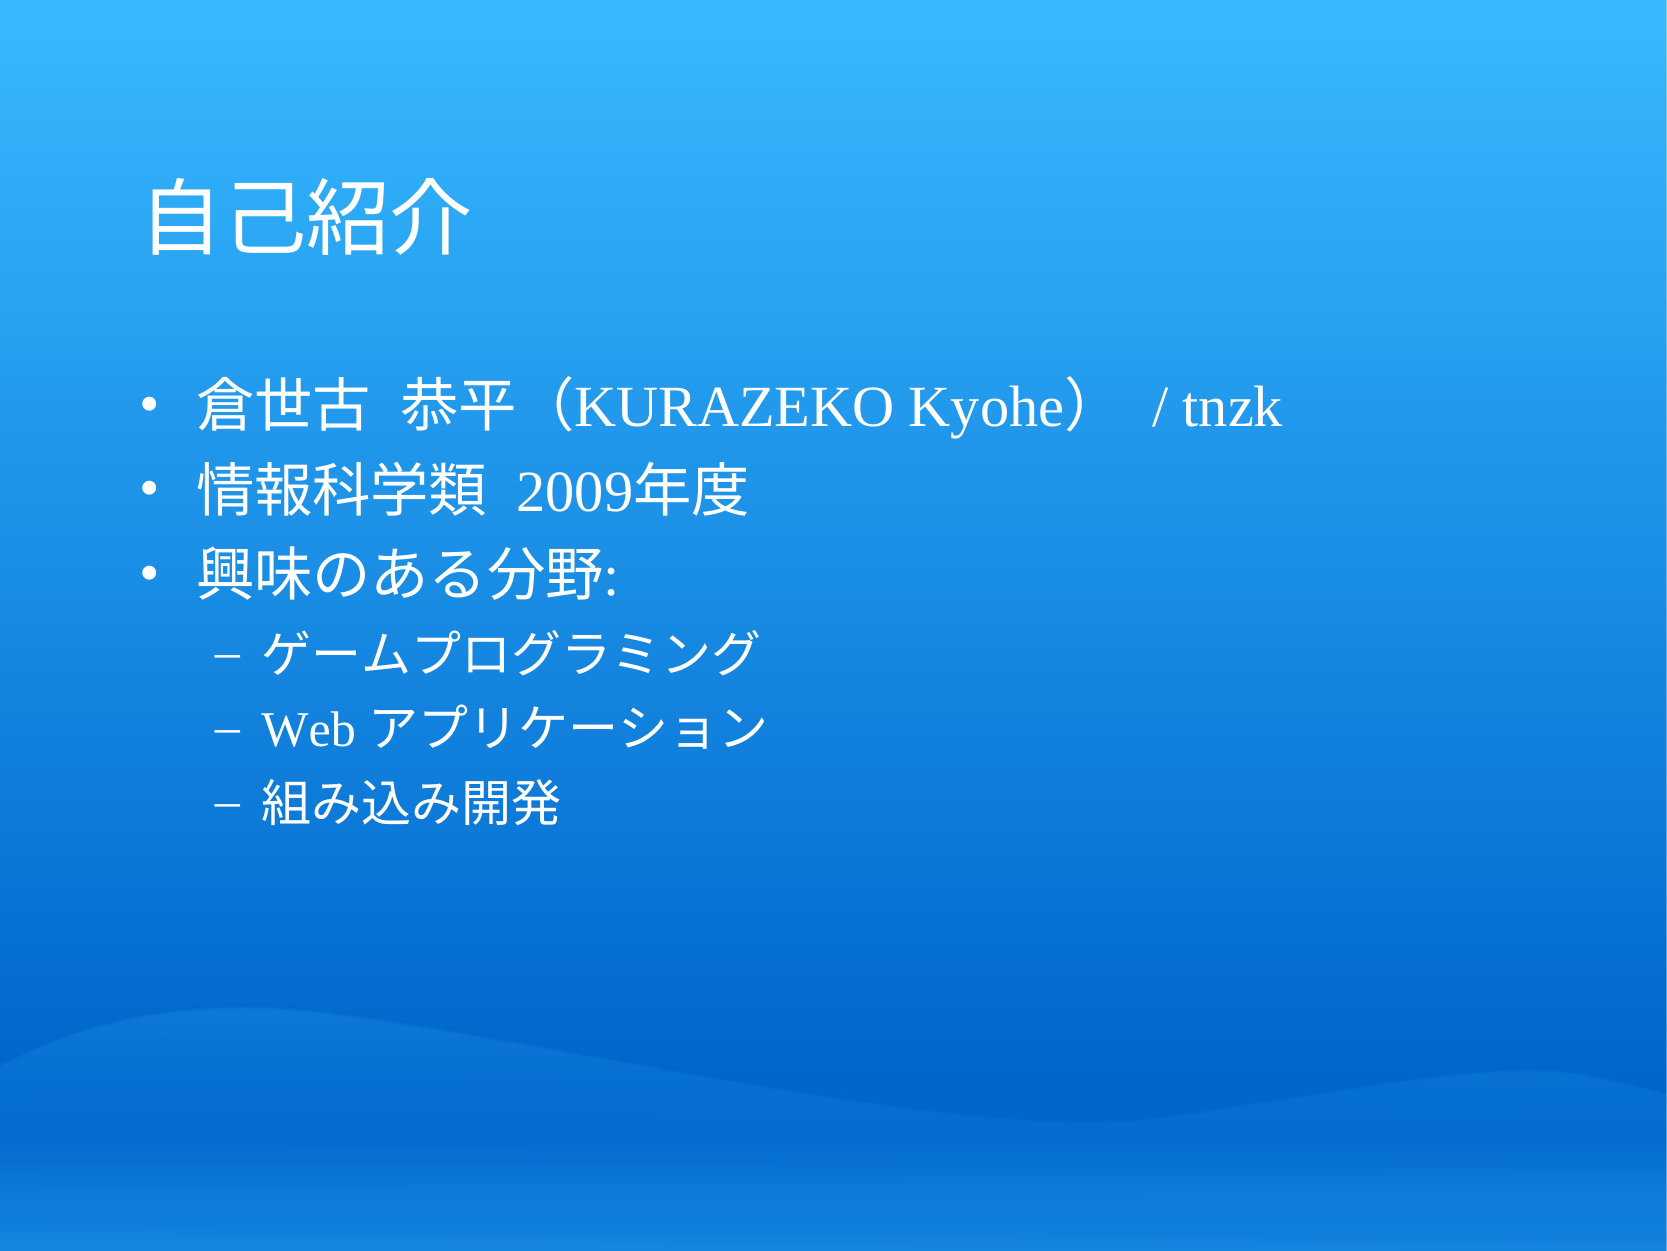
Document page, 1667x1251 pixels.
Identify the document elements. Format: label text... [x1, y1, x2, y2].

title 自己紹介 [124, 110, 1542, 320]
picture [0, 0, 1667, 1251]
list 倉世古 恭平（KURAZEKO Kyohe） / tnzk 情報科学類 2009年度 興味のある分野: ゲームプログラミング Web アプリケーション 組み込み開発 [124, 360, 1542, 1112]
